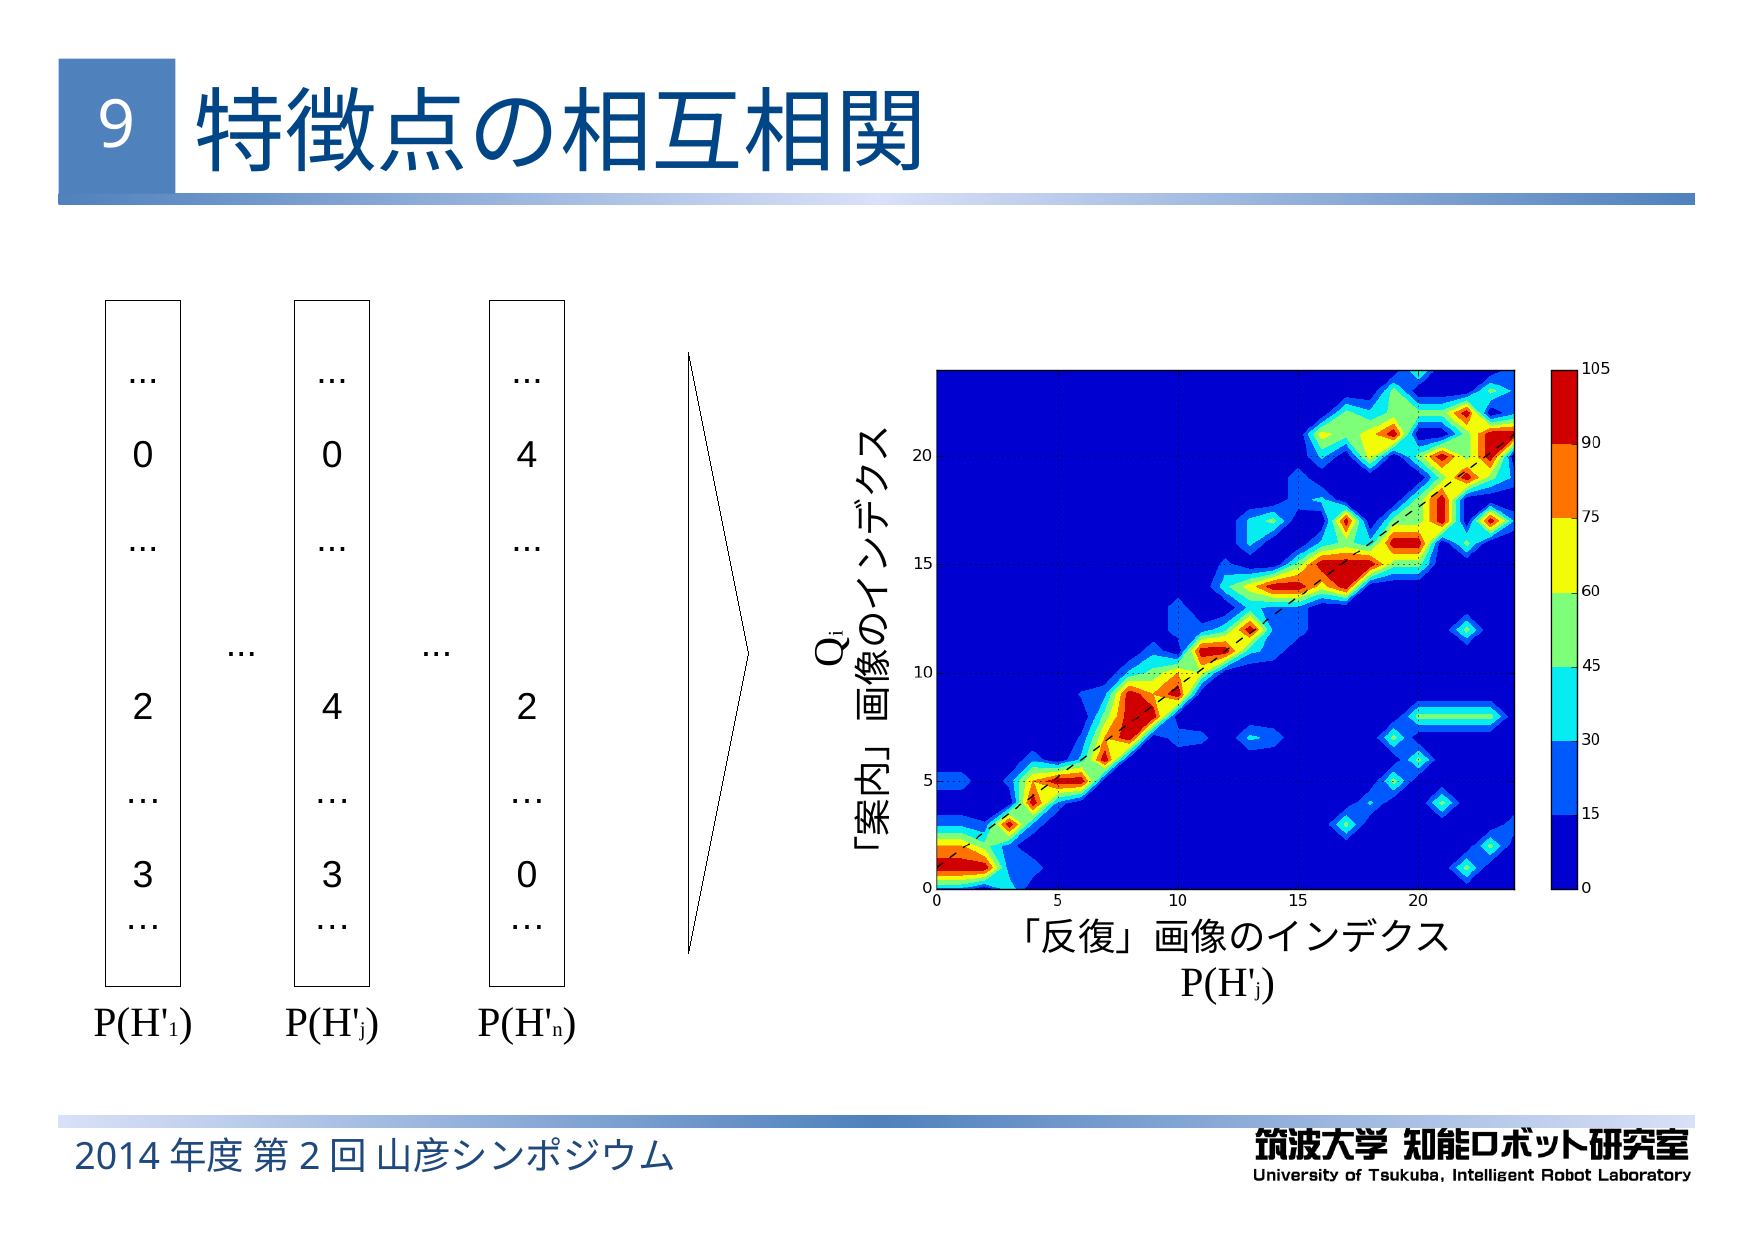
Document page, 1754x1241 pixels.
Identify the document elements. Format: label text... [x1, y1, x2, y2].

picture [895, 343, 1676, 929]
text_box ... [406, 614, 468, 672]
text_box P(H'j) [270, 991, 395, 1054]
picture [1252, 1127, 1691, 1182]
text_box ... [211, 614, 273, 672]
text_box 「反復」画像のインデクス P(H'j) [987, 907, 1468, 1014]
text_box ... 0 ... 4 … 3 … [294, 300, 370, 987]
text_box P(H'n) [462, 991, 592, 1054]
text_box ... 4 ... 2 … 0 … [489, 300, 565, 987]
text_box ... 0 ... 2 … 3 … [105, 300, 181, 987]
title 特徴点の相互相関 [193, 61, 1651, 205]
text_box P(H'1) [78, 991, 208, 1054]
text_box Qi 「案内」画像のインデクス [797, 409, 904, 889]
